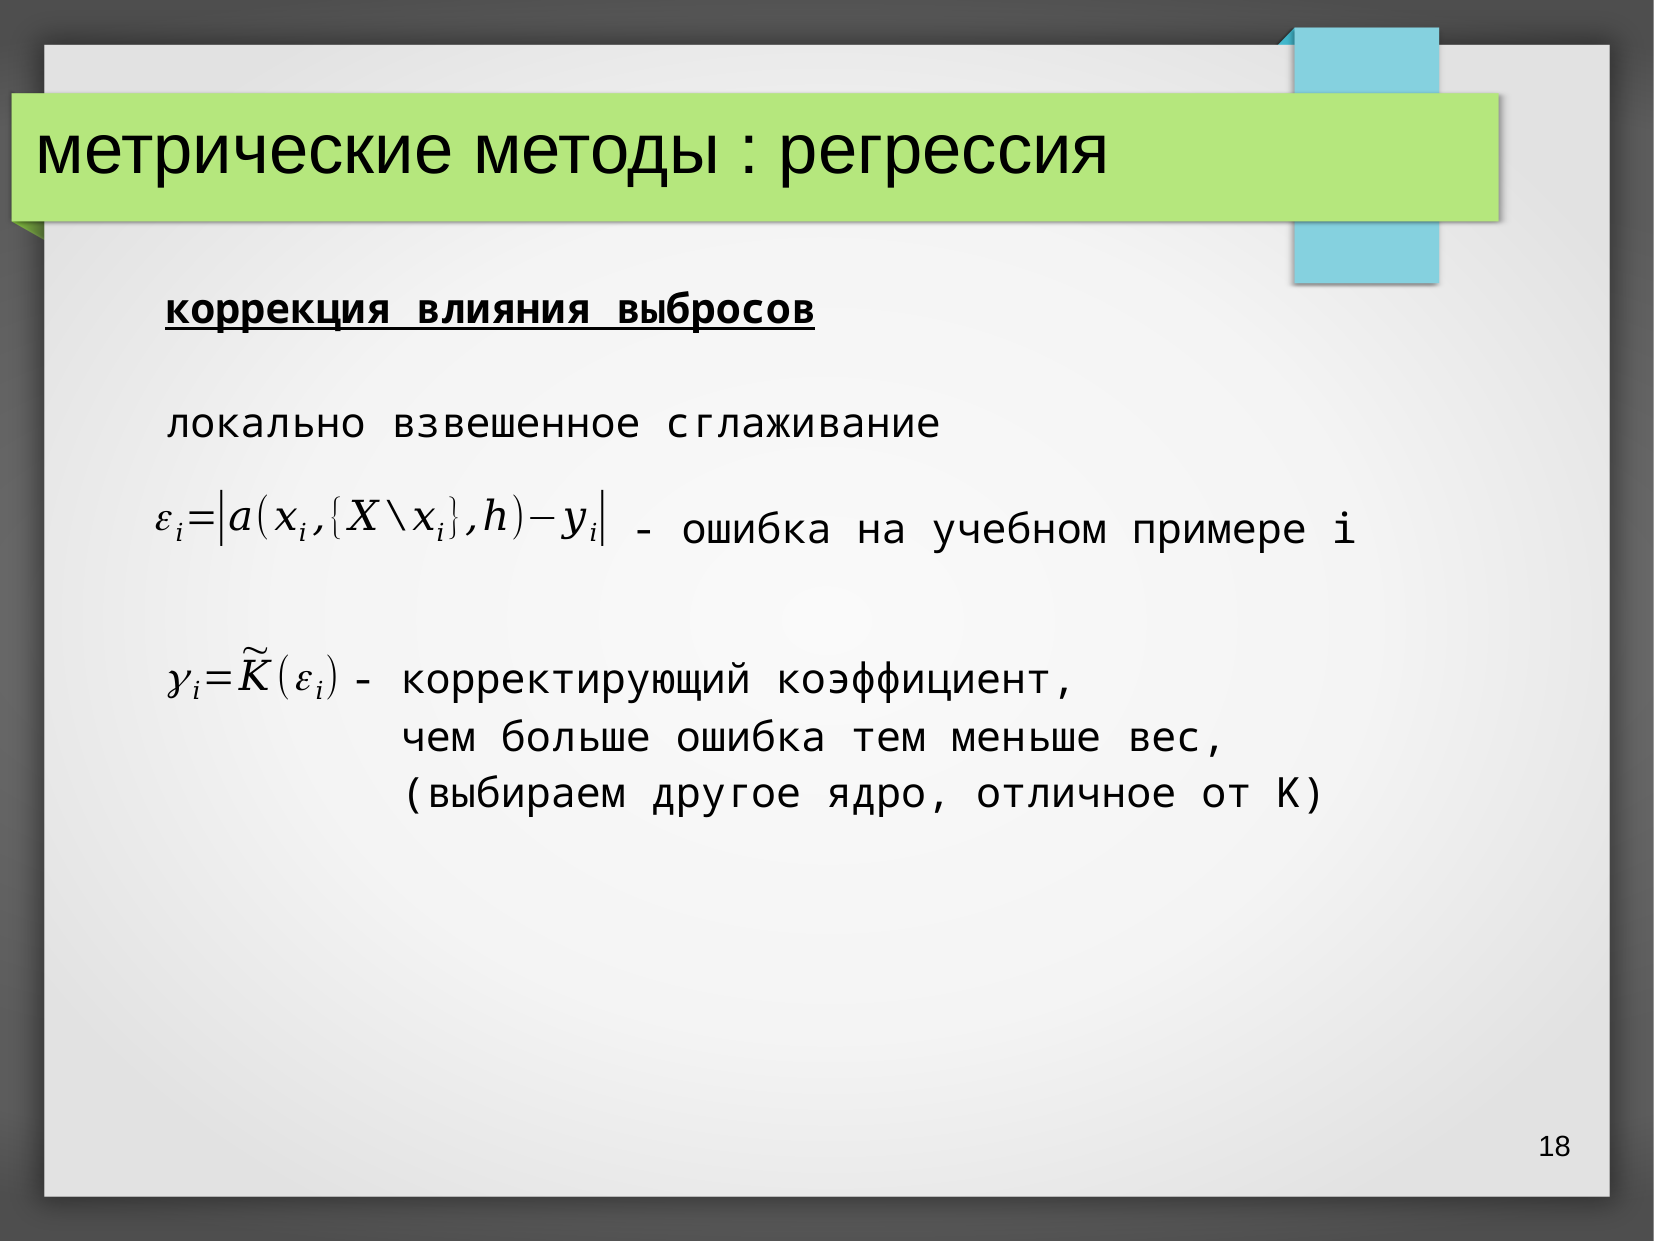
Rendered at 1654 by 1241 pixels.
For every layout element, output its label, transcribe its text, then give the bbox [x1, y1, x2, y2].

subtitle коррекция влияния выбросов локально взвешенное сглаживание [165, 291, 1170, 438]
text_box - ошибка на учебном примере i [616, 491, 1430, 556]
title метрические методы : регрессия [35, 108, 1170, 190]
chart [153, 645, 335, 707]
chart [147, 488, 617, 550]
picture [0, 0, 1654, 1241]
text_box - корректирующий коэффициент, чем больше ошибка тем меньше вес, (выбираем другое ядро, отличное от K) [335, 641, 1371, 851]
